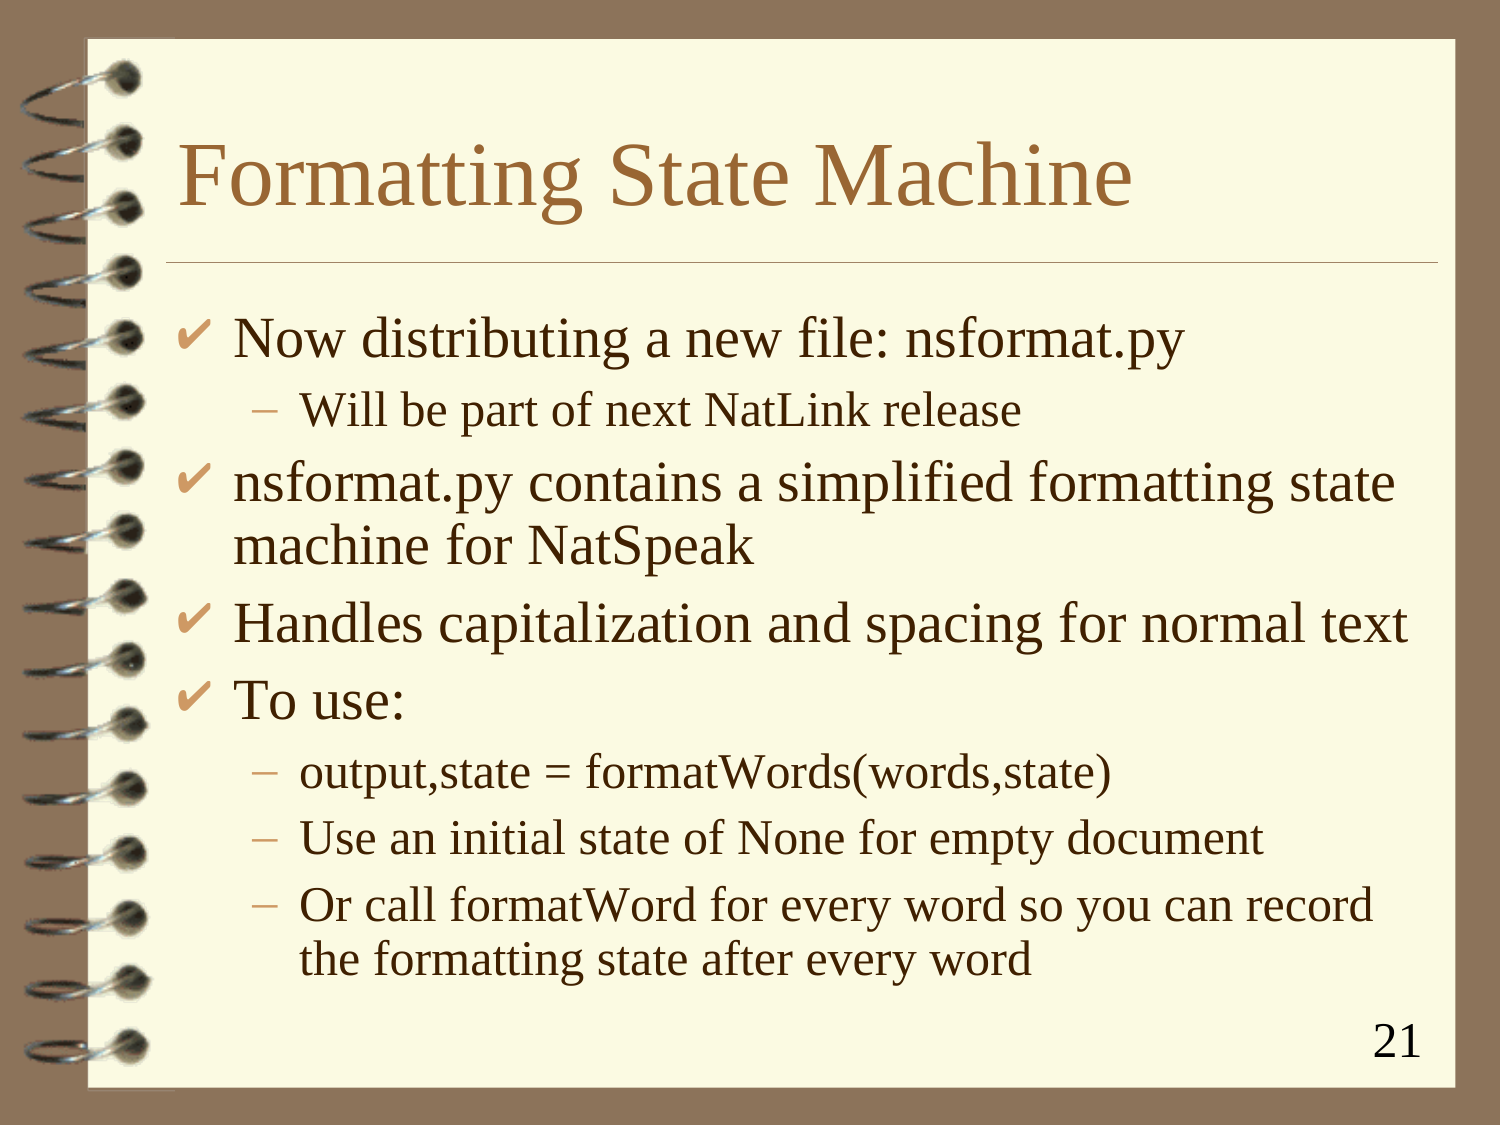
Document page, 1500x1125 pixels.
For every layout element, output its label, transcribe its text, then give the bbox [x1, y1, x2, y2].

list Now distributing a new file: nsformat.py Will be part of next NatLink release nsformat.py contains a simplified formatting state machine for NatSpeak Handles capitalization and spacing for normal text To use: output,state = formatWords(words,state) Use an initial state of None for empty document Or call formatWord for every word so you can record the formatting state after every word [162, 299, 1438, 976]
title Formatting State Machine [162, 74, 1438, 263]
picture [0, 0, 175, 1125]
